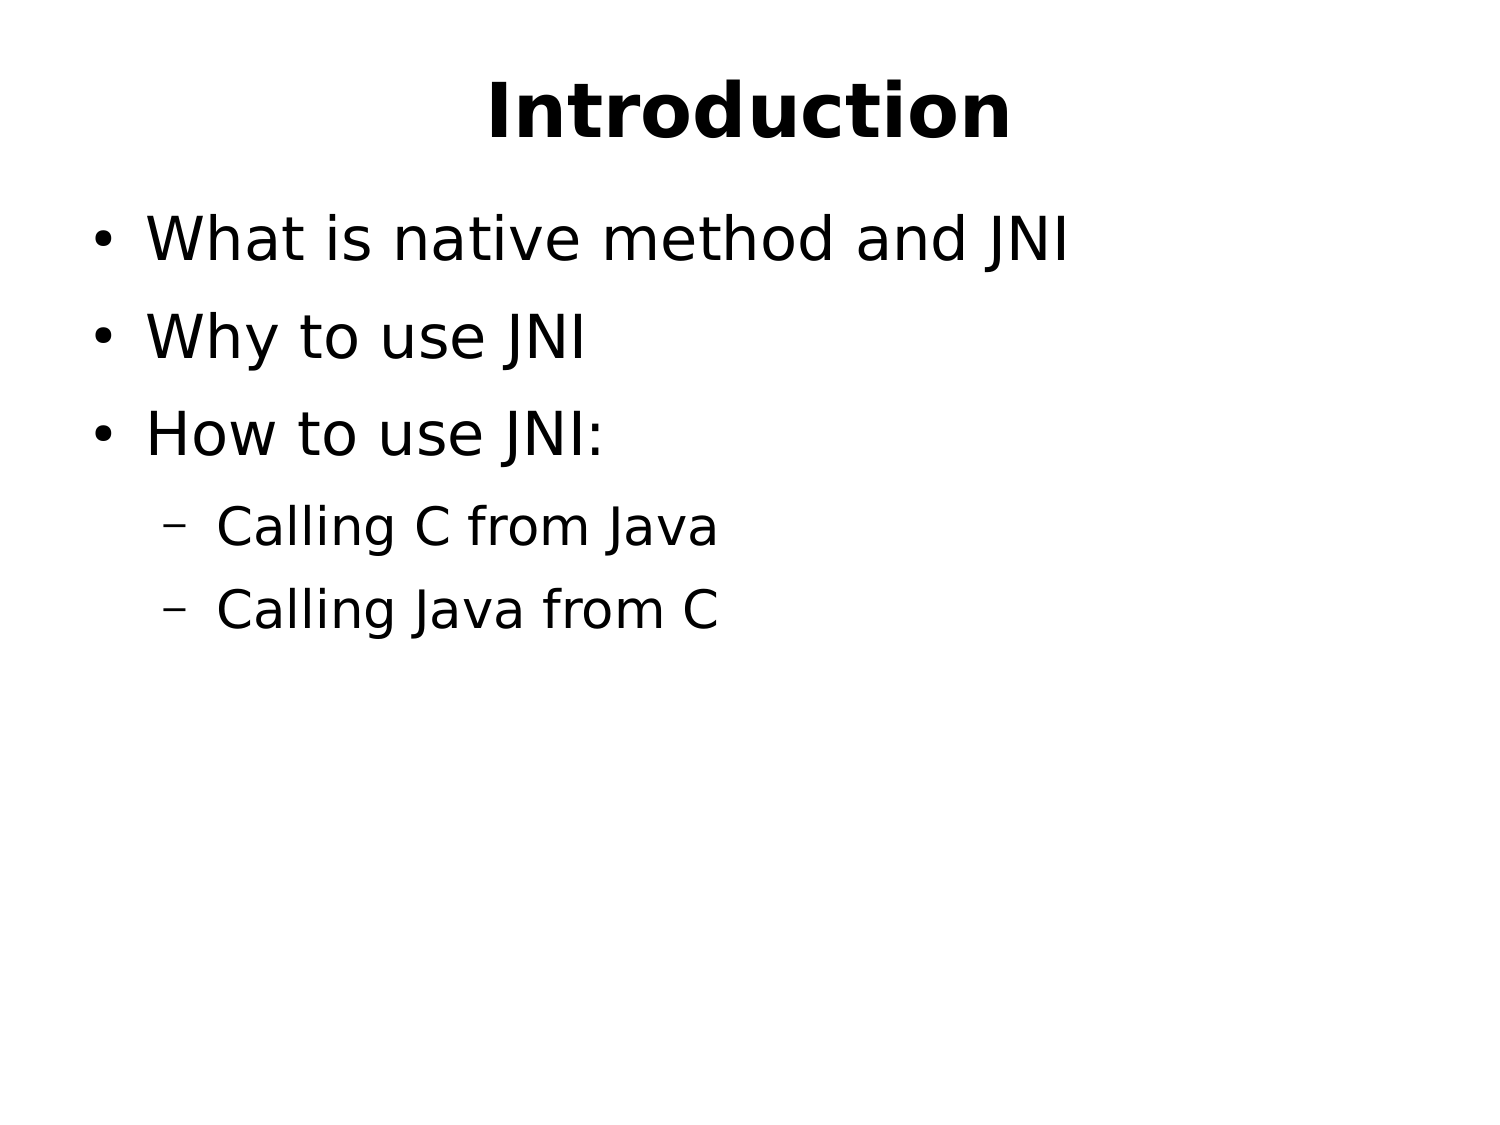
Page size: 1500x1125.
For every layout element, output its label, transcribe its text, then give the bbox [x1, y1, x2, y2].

list What is native method and JNI Why to use JNI How to use JNI: Calling C from Java Calling Java from C [75, 204, 1395, 1075]
title Introduction [75, 44, 1425, 177]
